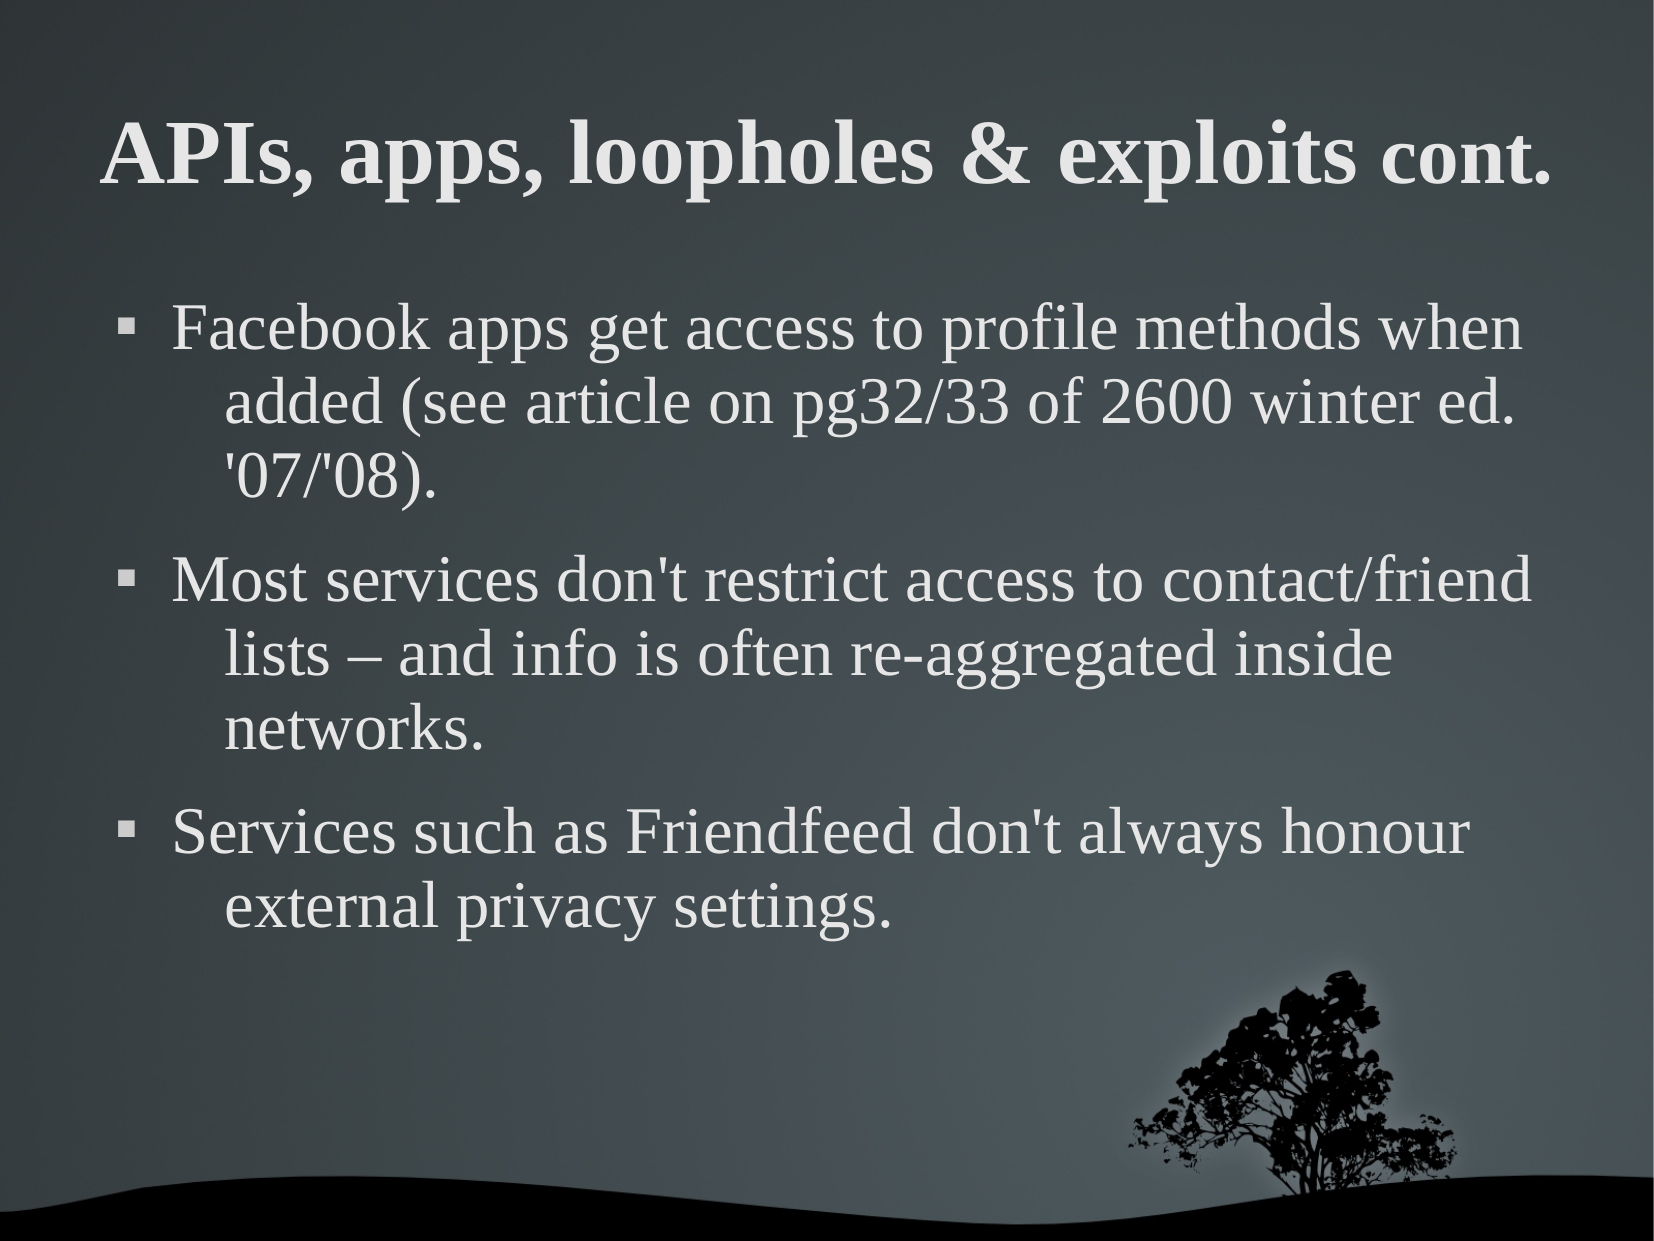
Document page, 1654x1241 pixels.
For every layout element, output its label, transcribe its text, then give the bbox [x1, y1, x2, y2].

title APIs, apps, loopholes & exploits cont. [82, 56, 1571, 250]
list Facebook apps get access to profile methods when added (see article on pg32/33 of 2600 winter ed. '07/'08). Most services don't restrict access to contact/friend lists – and info is often re-aggregated inside networks. Services such as Friendfeed don't always honour external privacy settings. [82, 290, 1571, 1094]
picture [0, 0, 1654, 1241]
